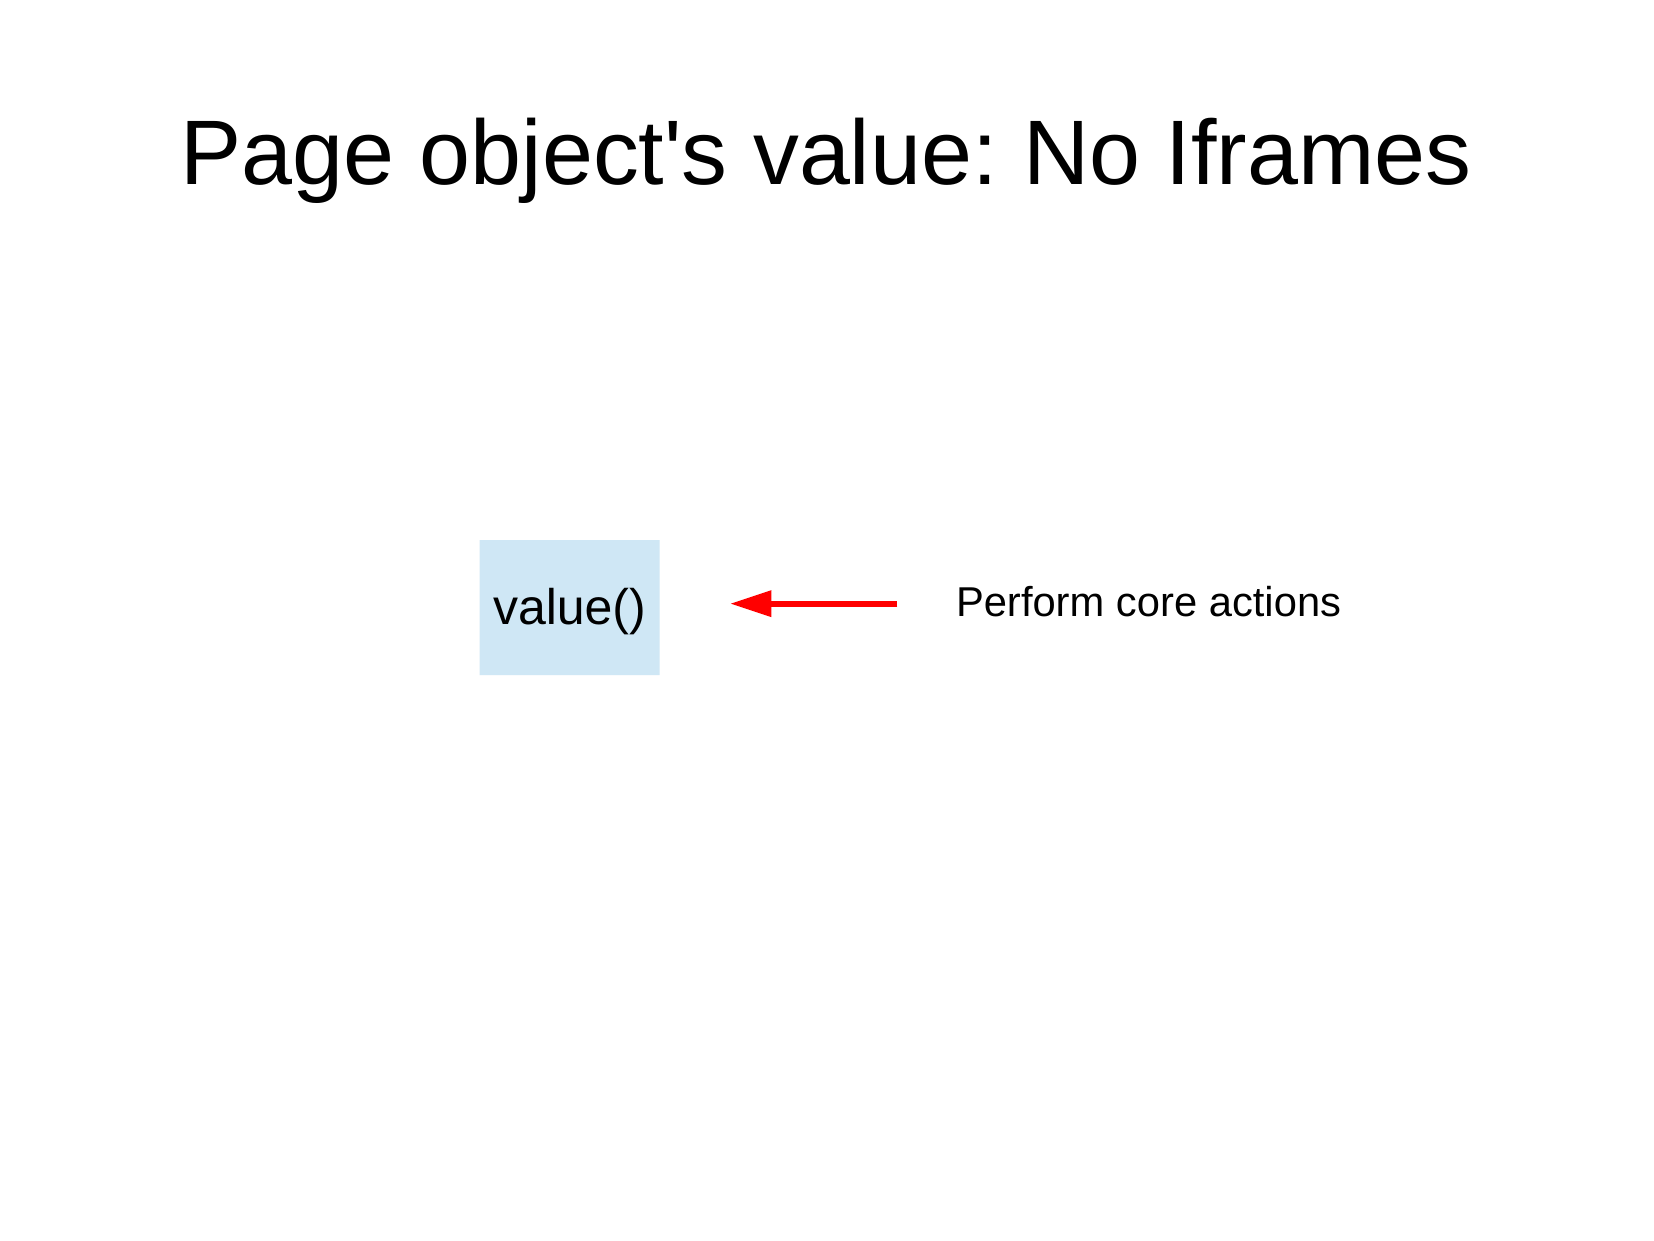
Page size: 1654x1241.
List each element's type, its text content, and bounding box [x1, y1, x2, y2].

title Page object's value: No Iframes [82, 49, 1571, 257]
text_box value() [479, 540, 660, 676]
text_box Perform core actions [941, 570, 1357, 633]
